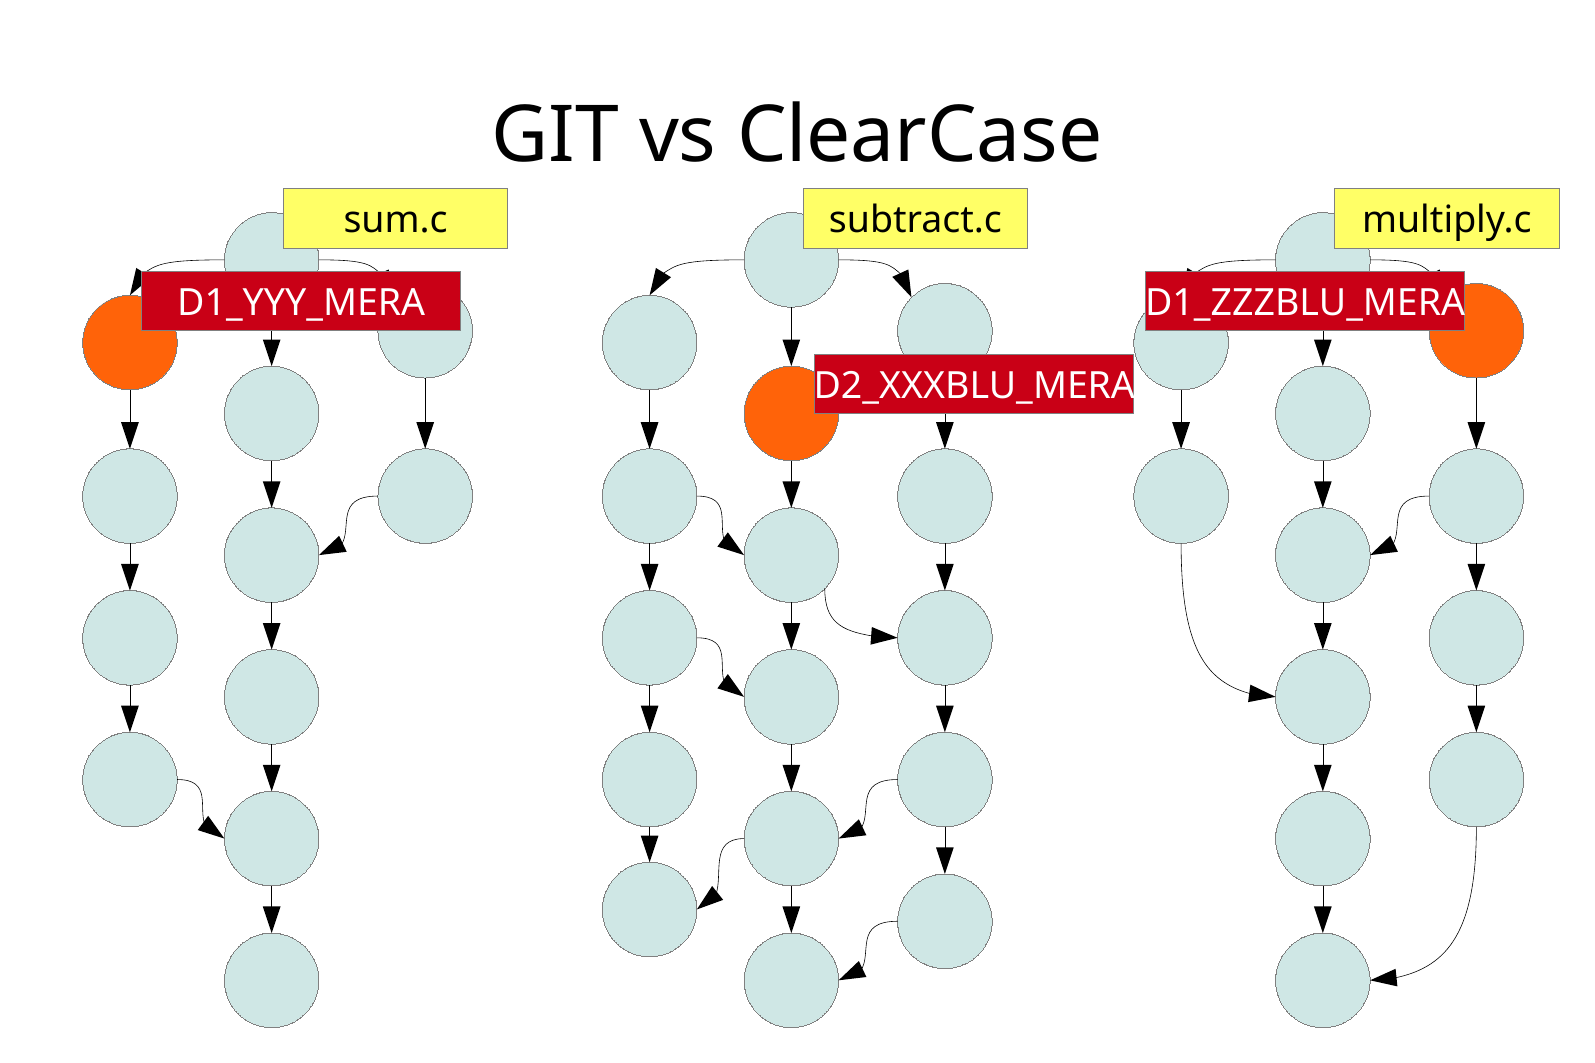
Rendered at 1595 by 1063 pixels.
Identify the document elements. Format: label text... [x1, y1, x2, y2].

text_box [602, 448, 697, 544]
text_box [1133, 312, 1229, 390]
text_box [602, 295, 697, 390]
text_box [744, 366, 839, 461]
text_box [1275, 366, 1371, 461]
text_box sum.c [283, 188, 508, 249]
text_box [744, 649, 839, 745]
text_box [1429, 590, 1524, 686]
text_box [377, 448, 473, 544]
text_box D1_ZZZBLU_MERA [1145, 271, 1465, 331]
text_box [744, 212, 839, 308]
text_box [82, 295, 178, 390]
text_box [82, 448, 178, 544]
text_box [1275, 791, 1371, 886]
text_box [744, 933, 839, 1028]
text_box [602, 862, 697, 957]
text_box [602, 732, 697, 827]
text_box [1275, 933, 1371, 1028]
text_box D2_XXXBLU_MERA [814, 354, 1134, 414]
text_box [1275, 649, 1371, 745]
text_box [744, 791, 839, 886]
text_box [1429, 732, 1524, 827]
text_box [897, 448, 993, 544]
title GIT vs ClearCase [79, 42, 1515, 220]
text_box [1275, 507, 1371, 603]
text_box [224, 933, 319, 1028]
text_box [744, 507, 839, 603]
text_box [897, 590, 993, 686]
text_box subtract.c [803, 188, 1028, 249]
text_box [1429, 448, 1524, 544]
text_box [82, 590, 178, 686]
text_box [224, 366, 319, 461]
text_box [224, 791, 319, 886]
text_box [82, 732, 178, 827]
text_box [224, 212, 319, 271]
text_box multiply.c [1334, 188, 1560, 249]
text_box [1133, 448, 1229, 544]
text_box [897, 283, 993, 354]
text_box [377, 299, 473, 379]
text_box [1429, 283, 1524, 378]
text_box [224, 507, 319, 603]
text_box [1275, 212, 1371, 271]
text_box [224, 649, 319, 745]
text_box [897, 732, 993, 827]
text_box [897, 874, 993, 969]
text_box [602, 590, 697, 686]
text_box D1_YYY_MERA [141, 271, 461, 331]
